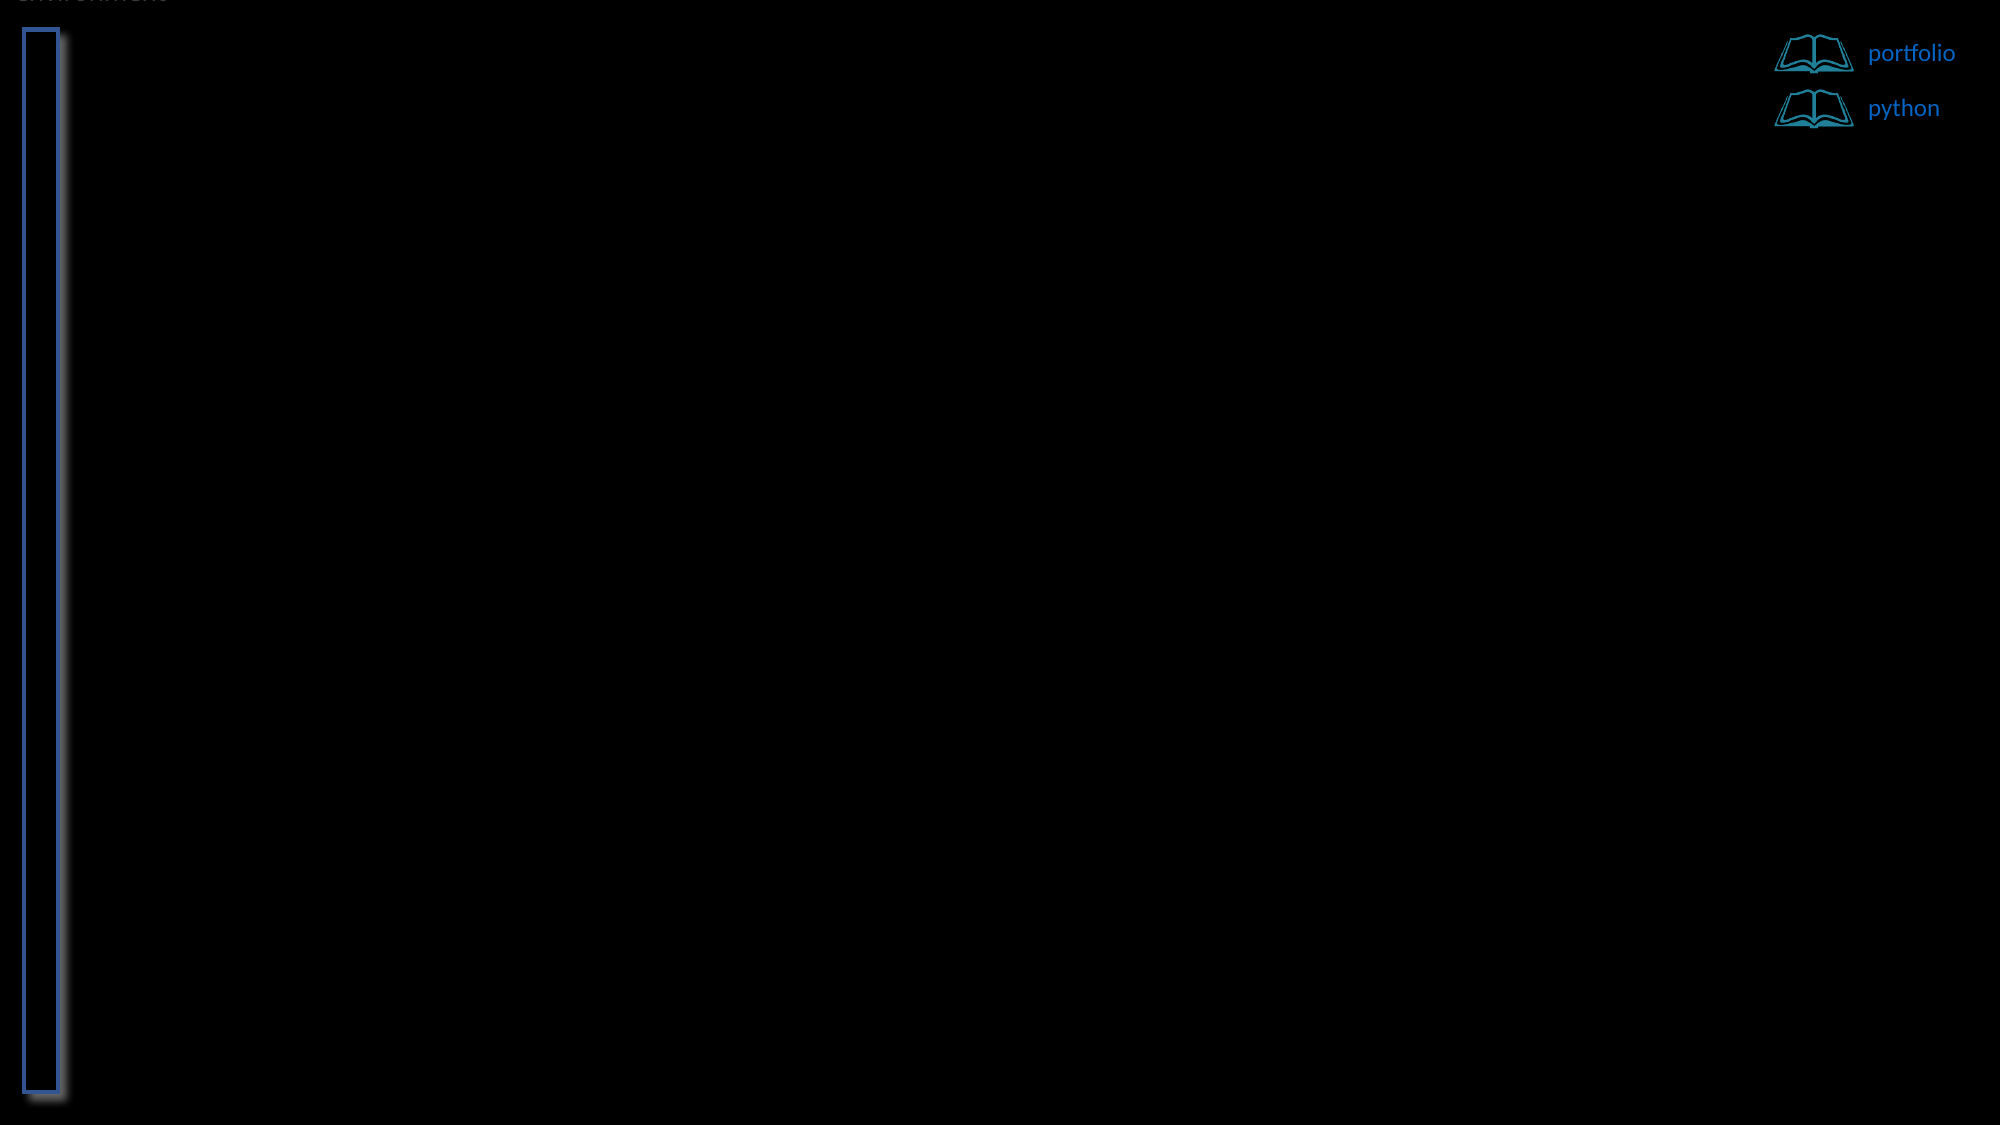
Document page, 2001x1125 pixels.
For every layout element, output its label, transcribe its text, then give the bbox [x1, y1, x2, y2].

text_box [23, 29, 58, 1093]
picture [1772, 87, 1854, 131]
picture [1772, 32, 1854, 76]
text_box python [1853, 84, 1956, 130]
text_box portfolio [1853, 29, 1971, 75]
